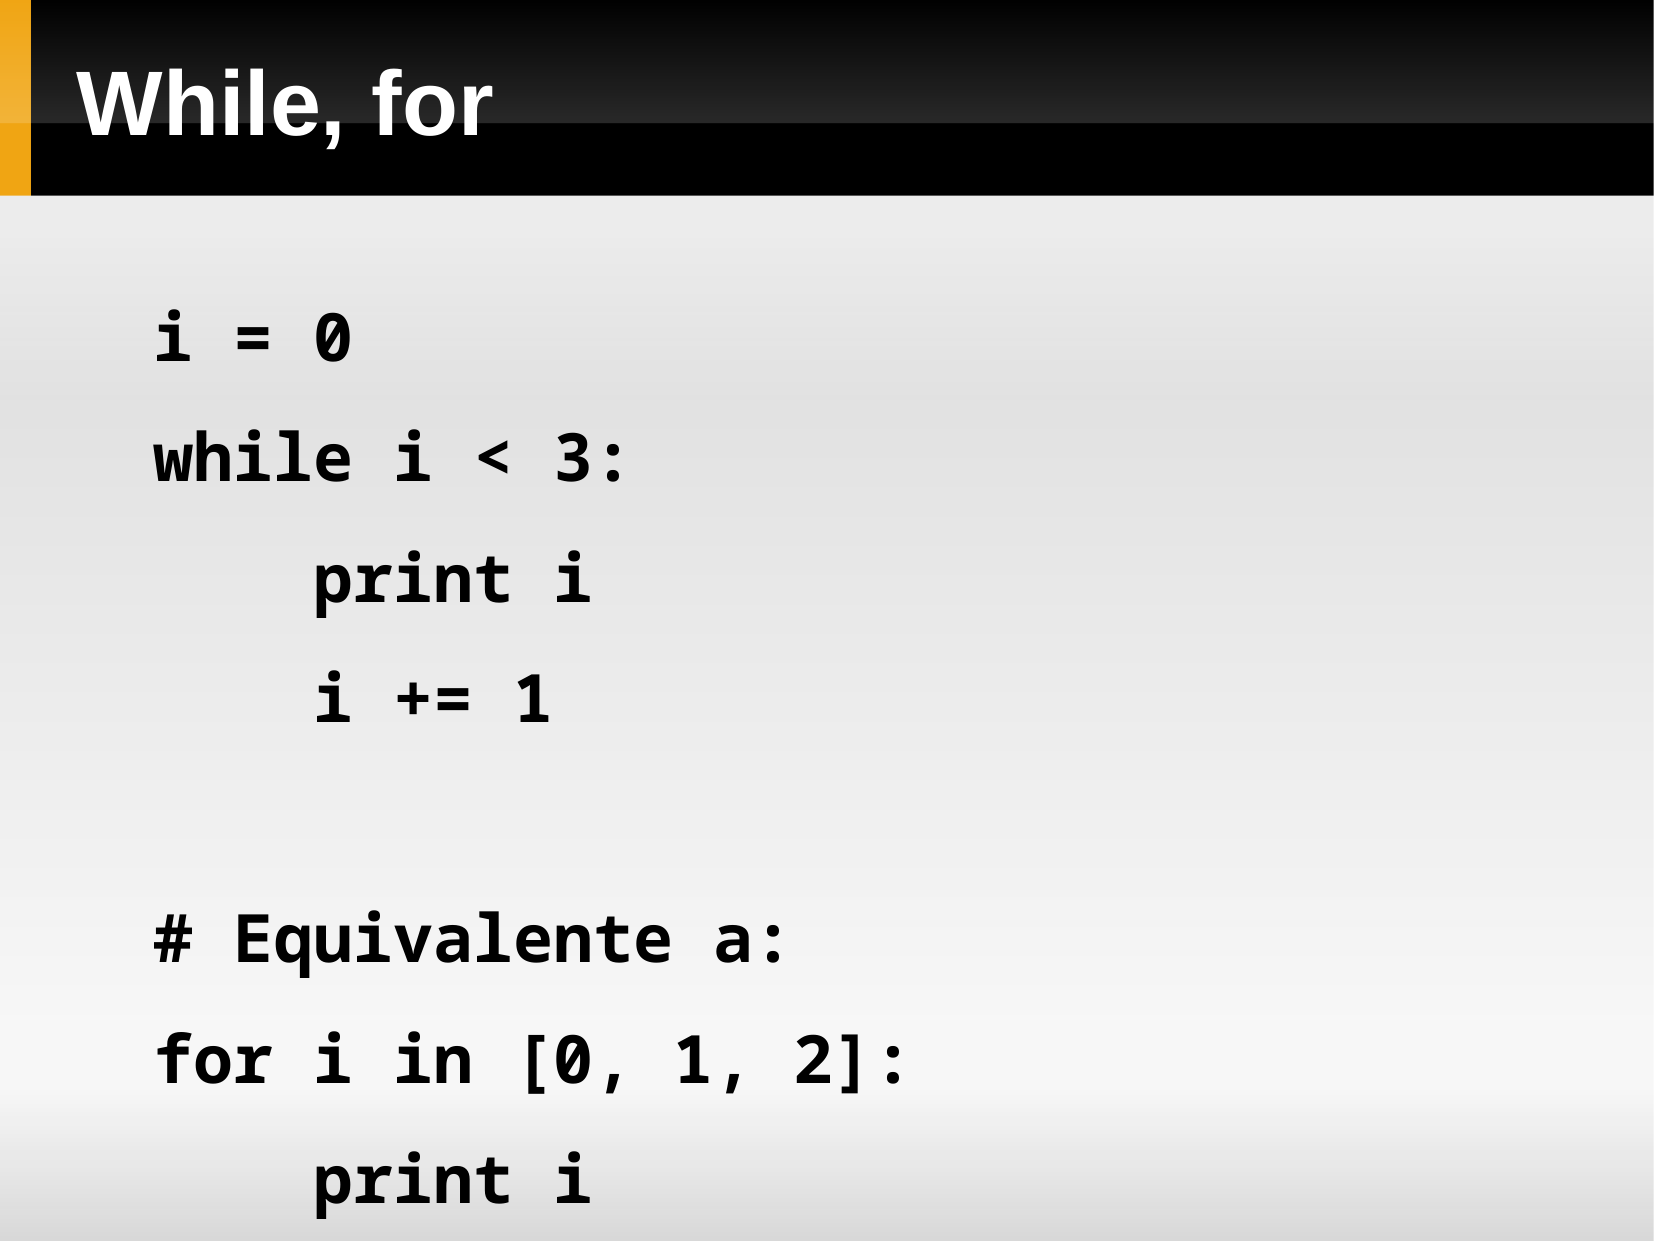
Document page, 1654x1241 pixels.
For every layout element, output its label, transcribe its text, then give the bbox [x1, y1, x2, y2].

picture [0, 0, 1654, 1241]
list i = 0 while i < 3: print i i += 1 # Equivalente a: for i in [0, 1, 2]: print i [82, 290, 1571, 1109]
title While, for [76, 0, 1565, 208]
